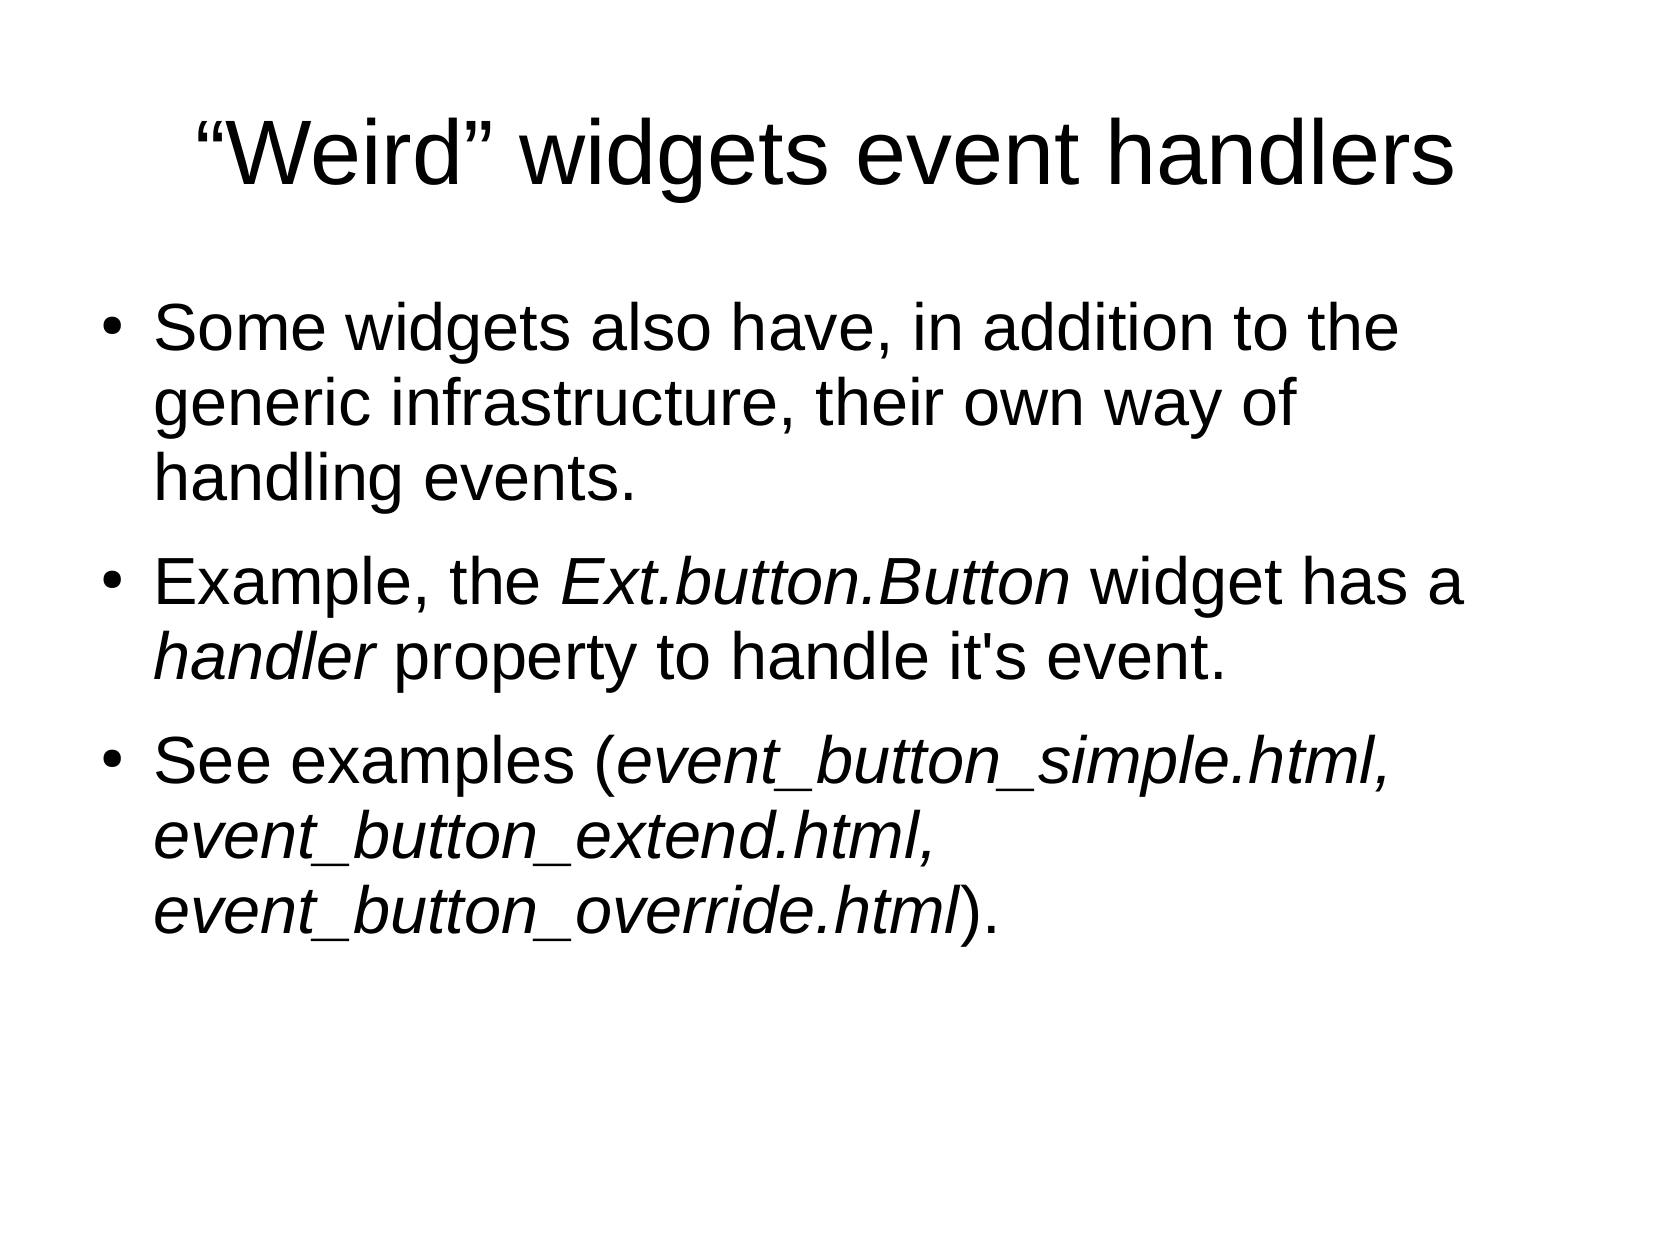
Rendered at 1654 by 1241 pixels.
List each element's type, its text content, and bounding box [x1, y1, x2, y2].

list Some widgets also have, in addition to the generic infrastructure, their own way of handling events. Example, the Ext.button.Button widget has a handler property to handle it's event. See examples (event_button_simple.html, event_button_extend.html, event_button_override.html). [82, 290, 1538, 1010]
title “Weird” widgets event handlers [82, 49, 1571, 257]
